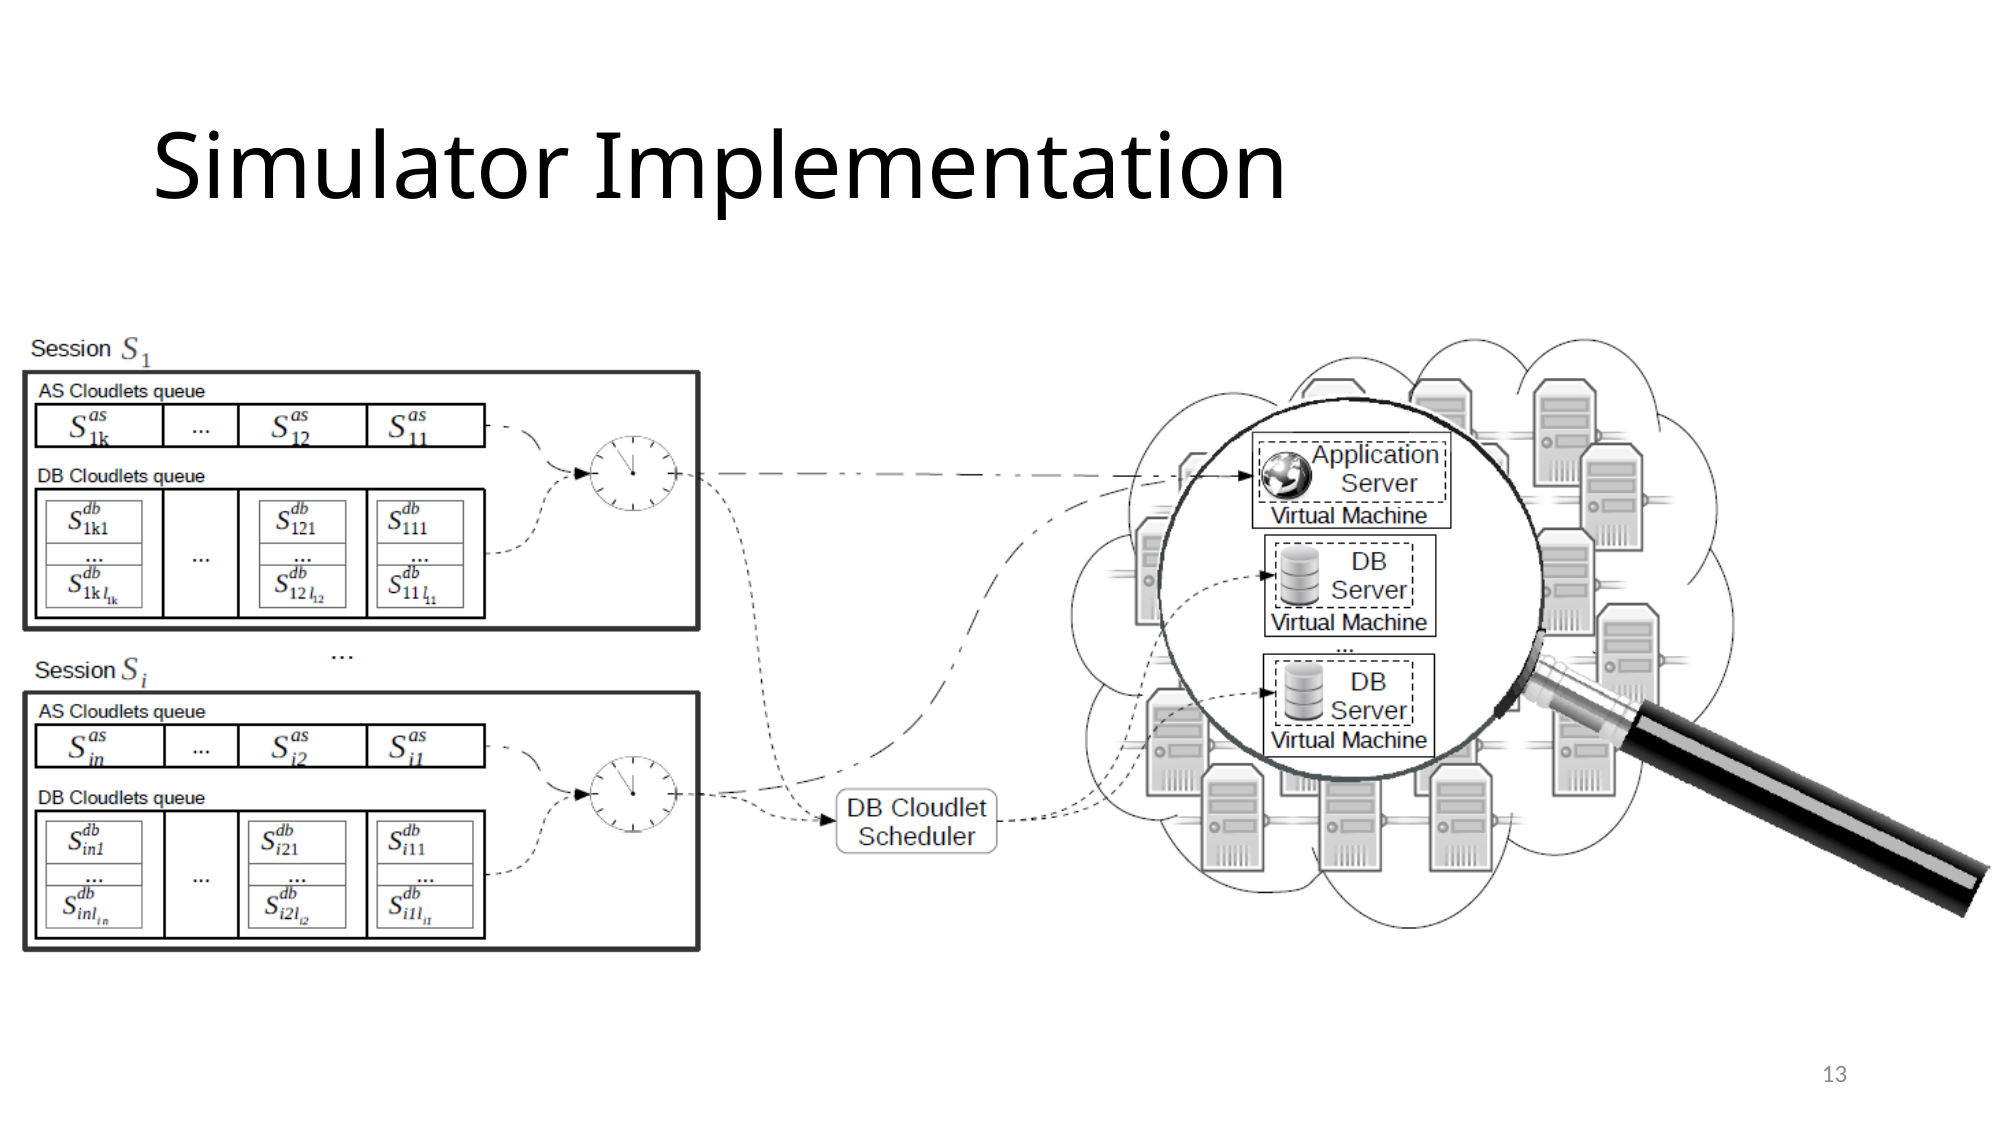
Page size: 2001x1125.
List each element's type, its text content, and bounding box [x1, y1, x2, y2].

slide_number <number> [1412, 1042, 1863, 1103]
picture [17, 325, 1992, 959]
title Simulator Implementation [137, 59, 1863, 278]
